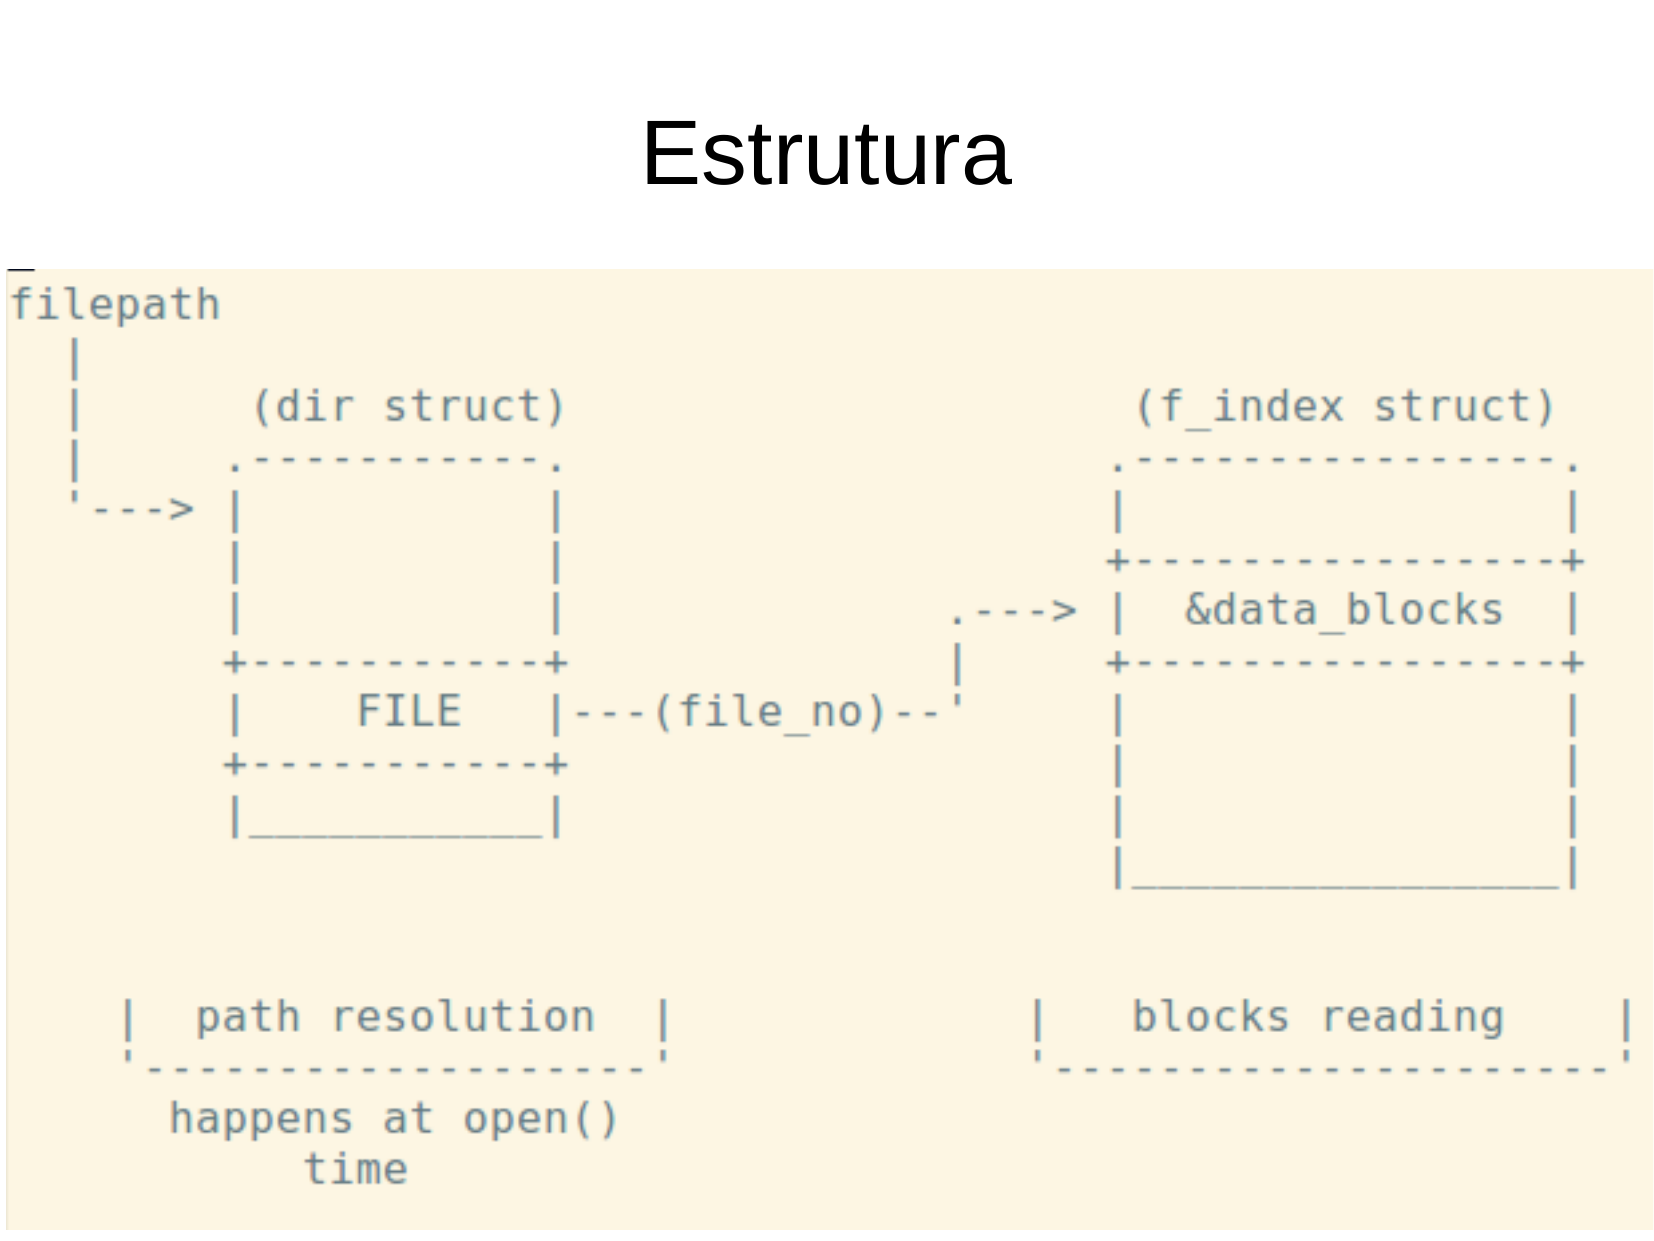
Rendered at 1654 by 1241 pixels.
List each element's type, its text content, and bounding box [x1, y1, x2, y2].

picture [6, 269, 1654, 1231]
title Estrutura [82, 49, 1571, 257]
